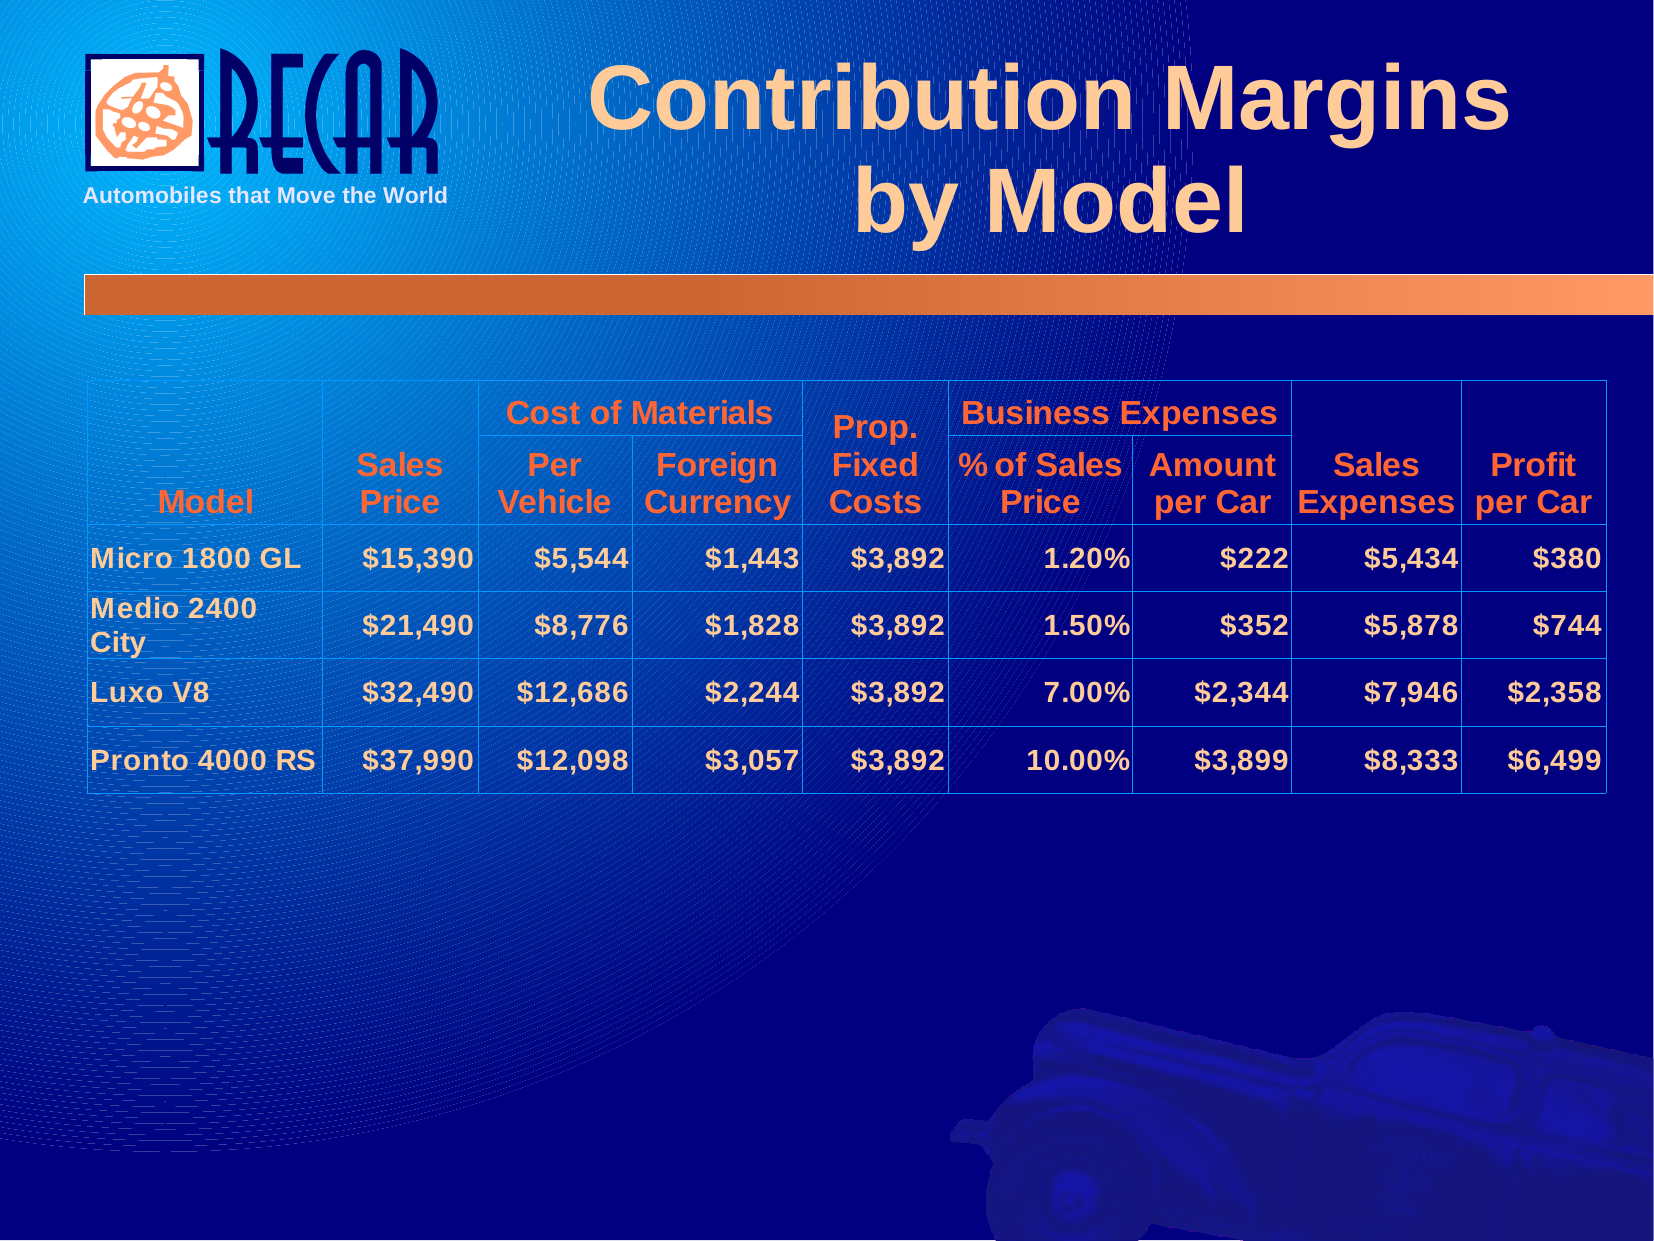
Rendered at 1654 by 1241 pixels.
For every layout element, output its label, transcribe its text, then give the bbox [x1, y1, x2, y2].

picture [950, 1004, 1654, 1241]
title Contribution Margins by Model [523, 46, 1578, 254]
chart [85, 378, 1608, 1088]
